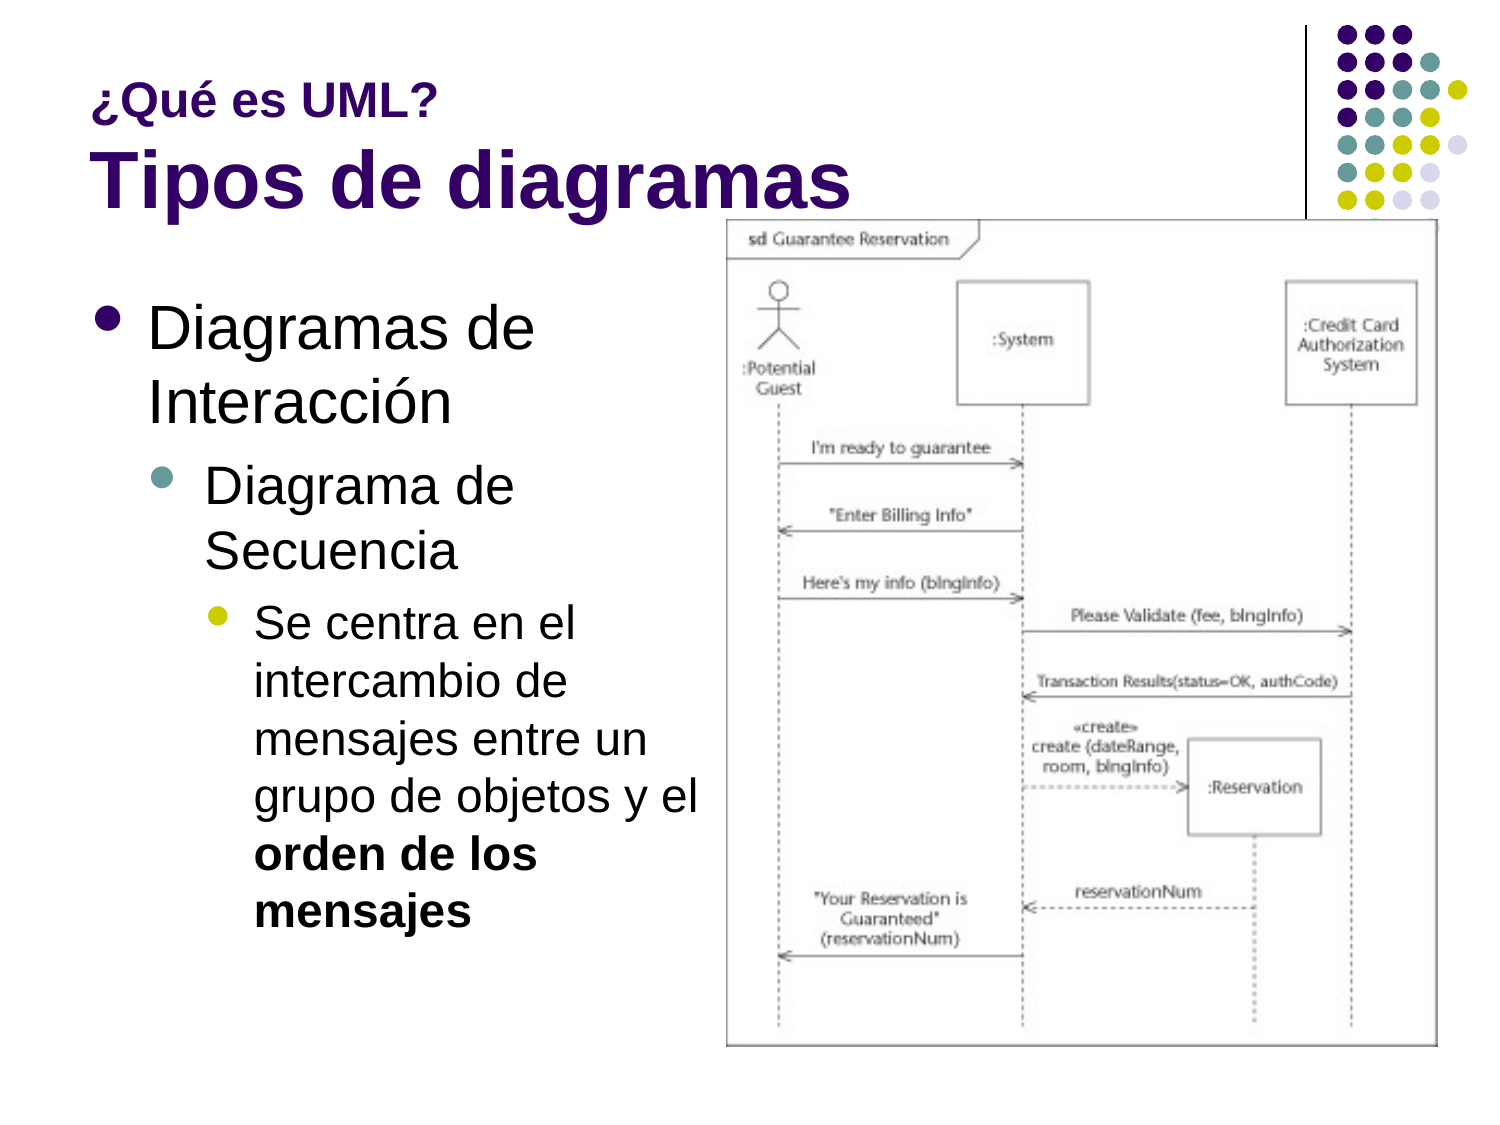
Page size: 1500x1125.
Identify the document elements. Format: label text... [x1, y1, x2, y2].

picture [726, 219, 1438, 1047]
title ¿Qué es UML? Tipos de diagramas [74, 20, 1313, 233]
list Diagramas de Interacción Diagrama de Secuencia Se centra en el intercambio de mensajes entre un grupo de objetos y el orden de los mensajes [76, 278, 726, 1003]
